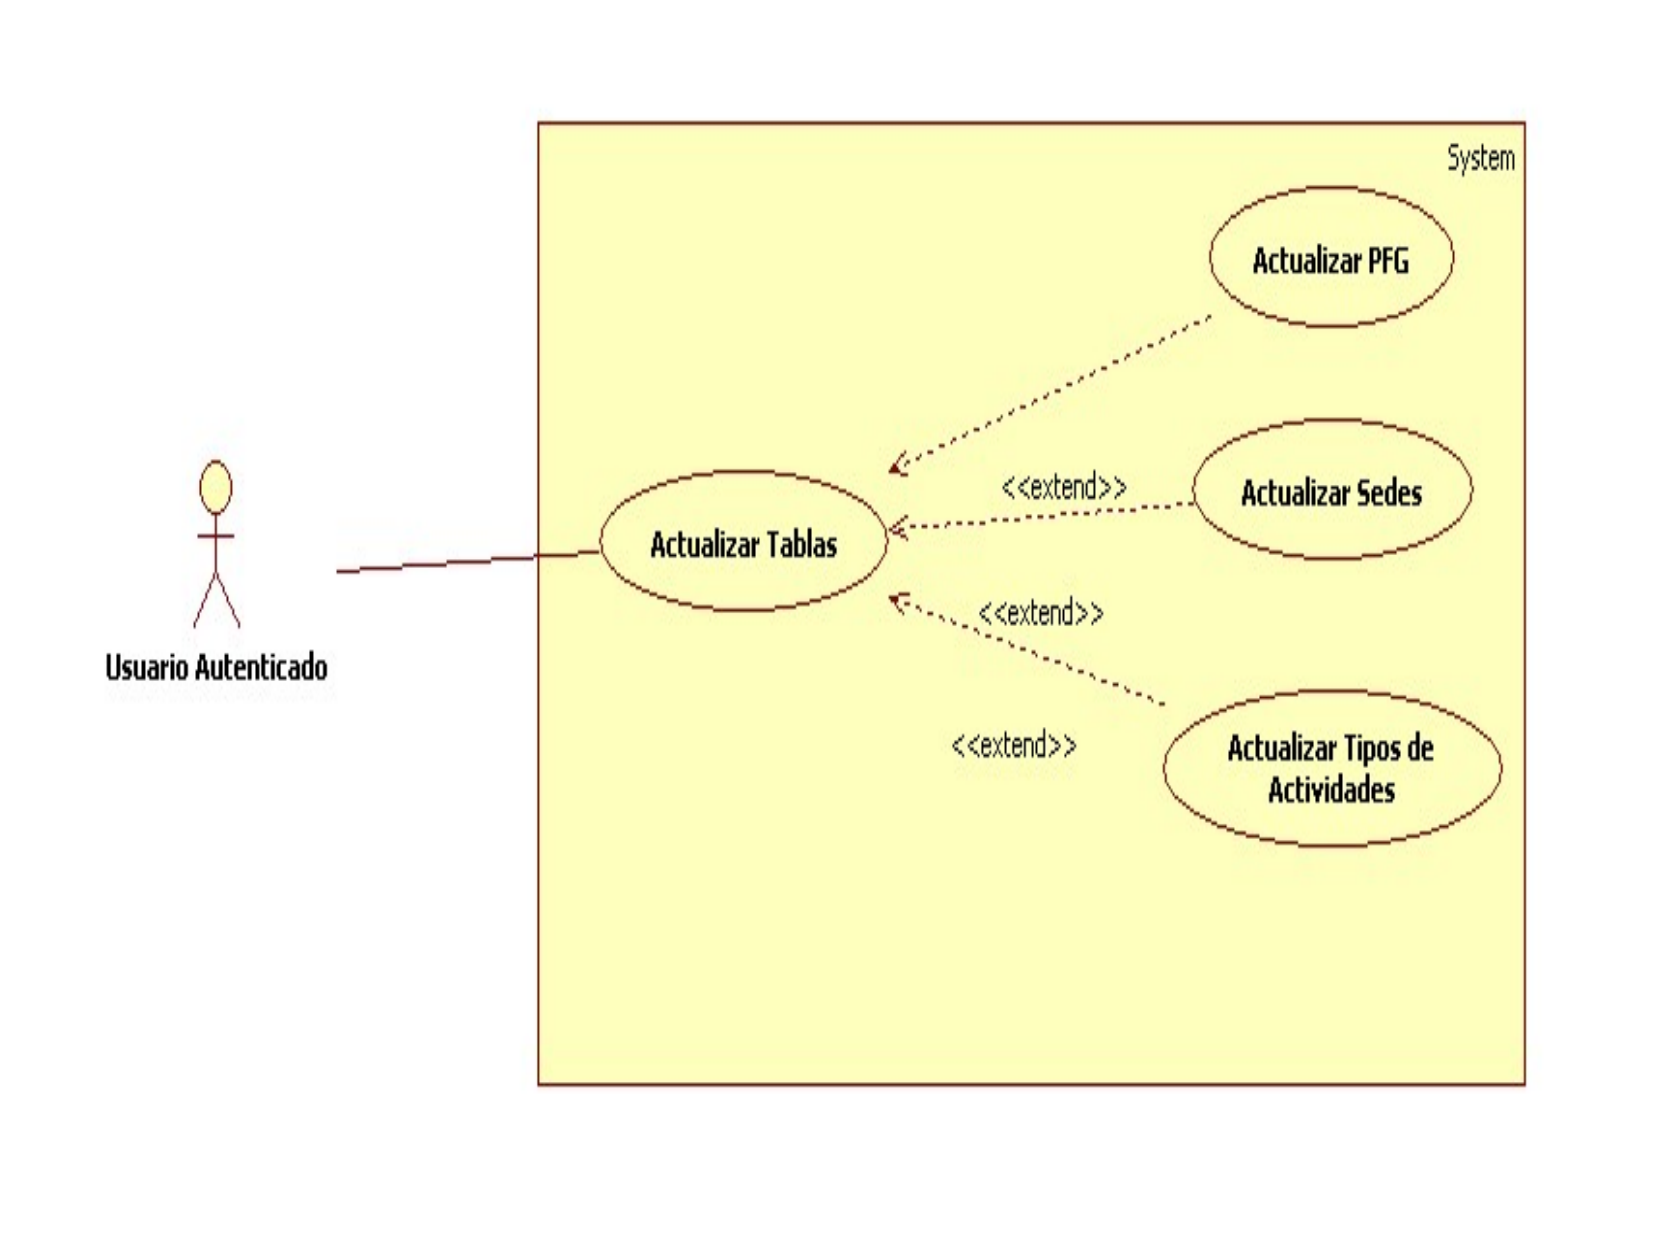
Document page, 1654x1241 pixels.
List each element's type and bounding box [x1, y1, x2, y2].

picture [59, 58, 1565, 1152]
